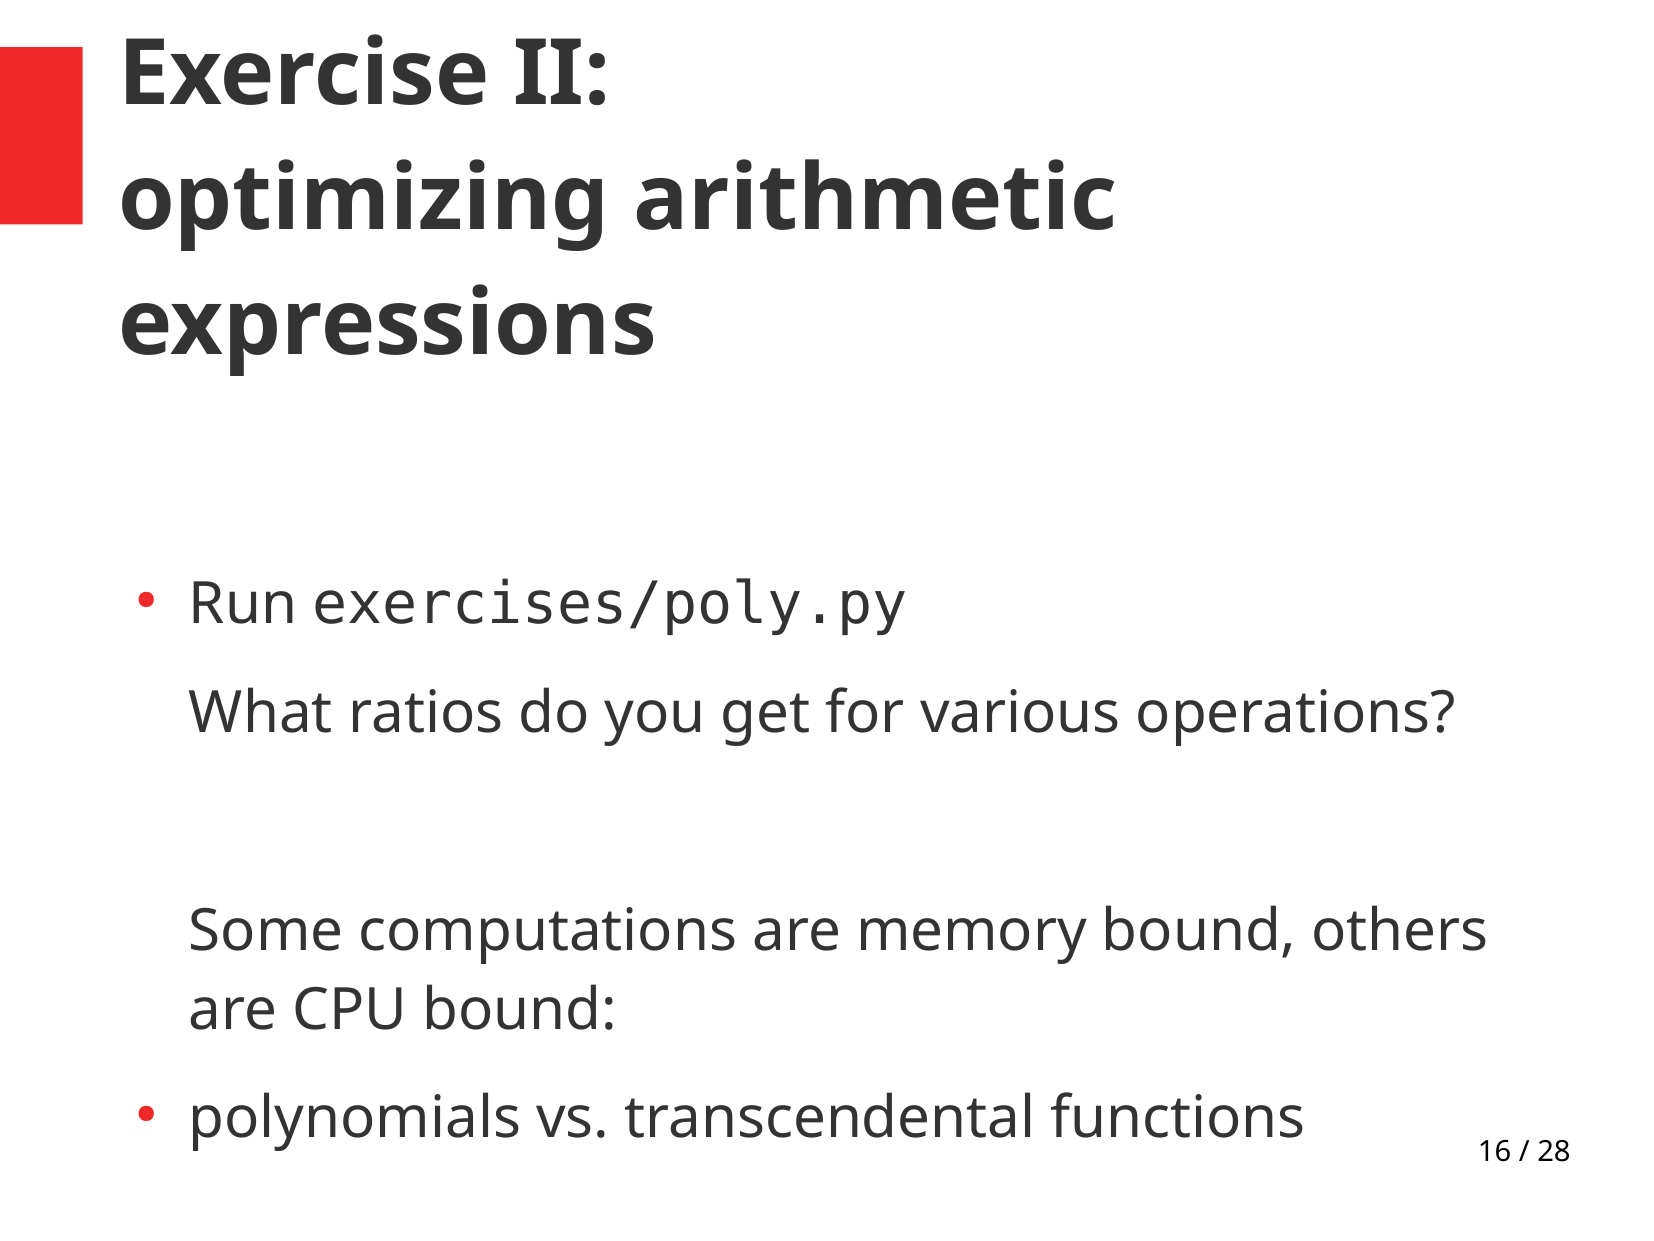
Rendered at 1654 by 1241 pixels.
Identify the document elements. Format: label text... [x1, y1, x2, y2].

list Run exercises/poly.py What ratios do you get for various operations? Some computations are memory bound, others are CPU bound: polynomials vs. transcendental functions [118, 452, 1536, 1015]
title Exercise II: optimizing arithmetic expressions [118, 34, 1571, 355]
